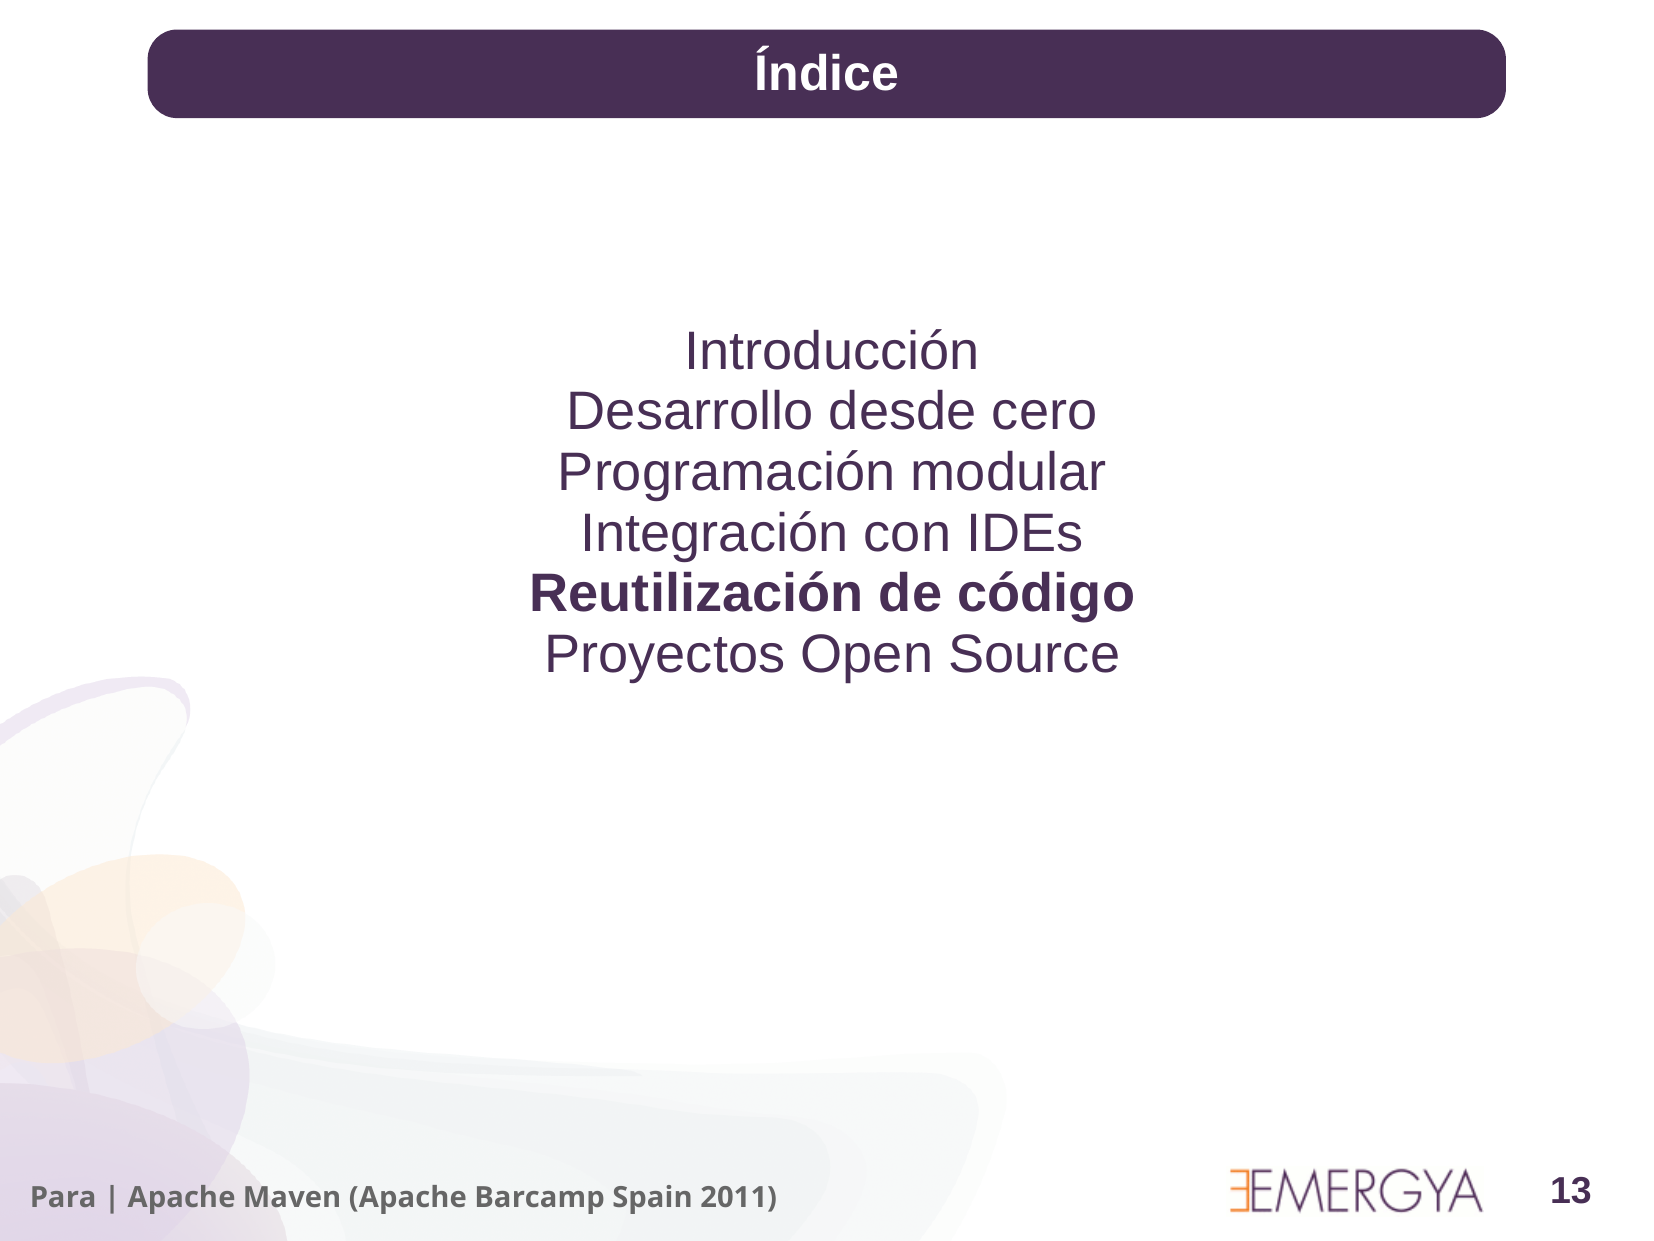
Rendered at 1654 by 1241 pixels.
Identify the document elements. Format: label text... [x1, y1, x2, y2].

text_box Introducción Desarrollo desde cero Programación modular Integración con IDEs Reutilización de código Proyectos Open Source [88, 147, 1577, 857]
picture [1226, 1166, 1484, 1217]
text_box Índice [147, 29, 1506, 119]
picture [0, 673, 1017, 1241]
